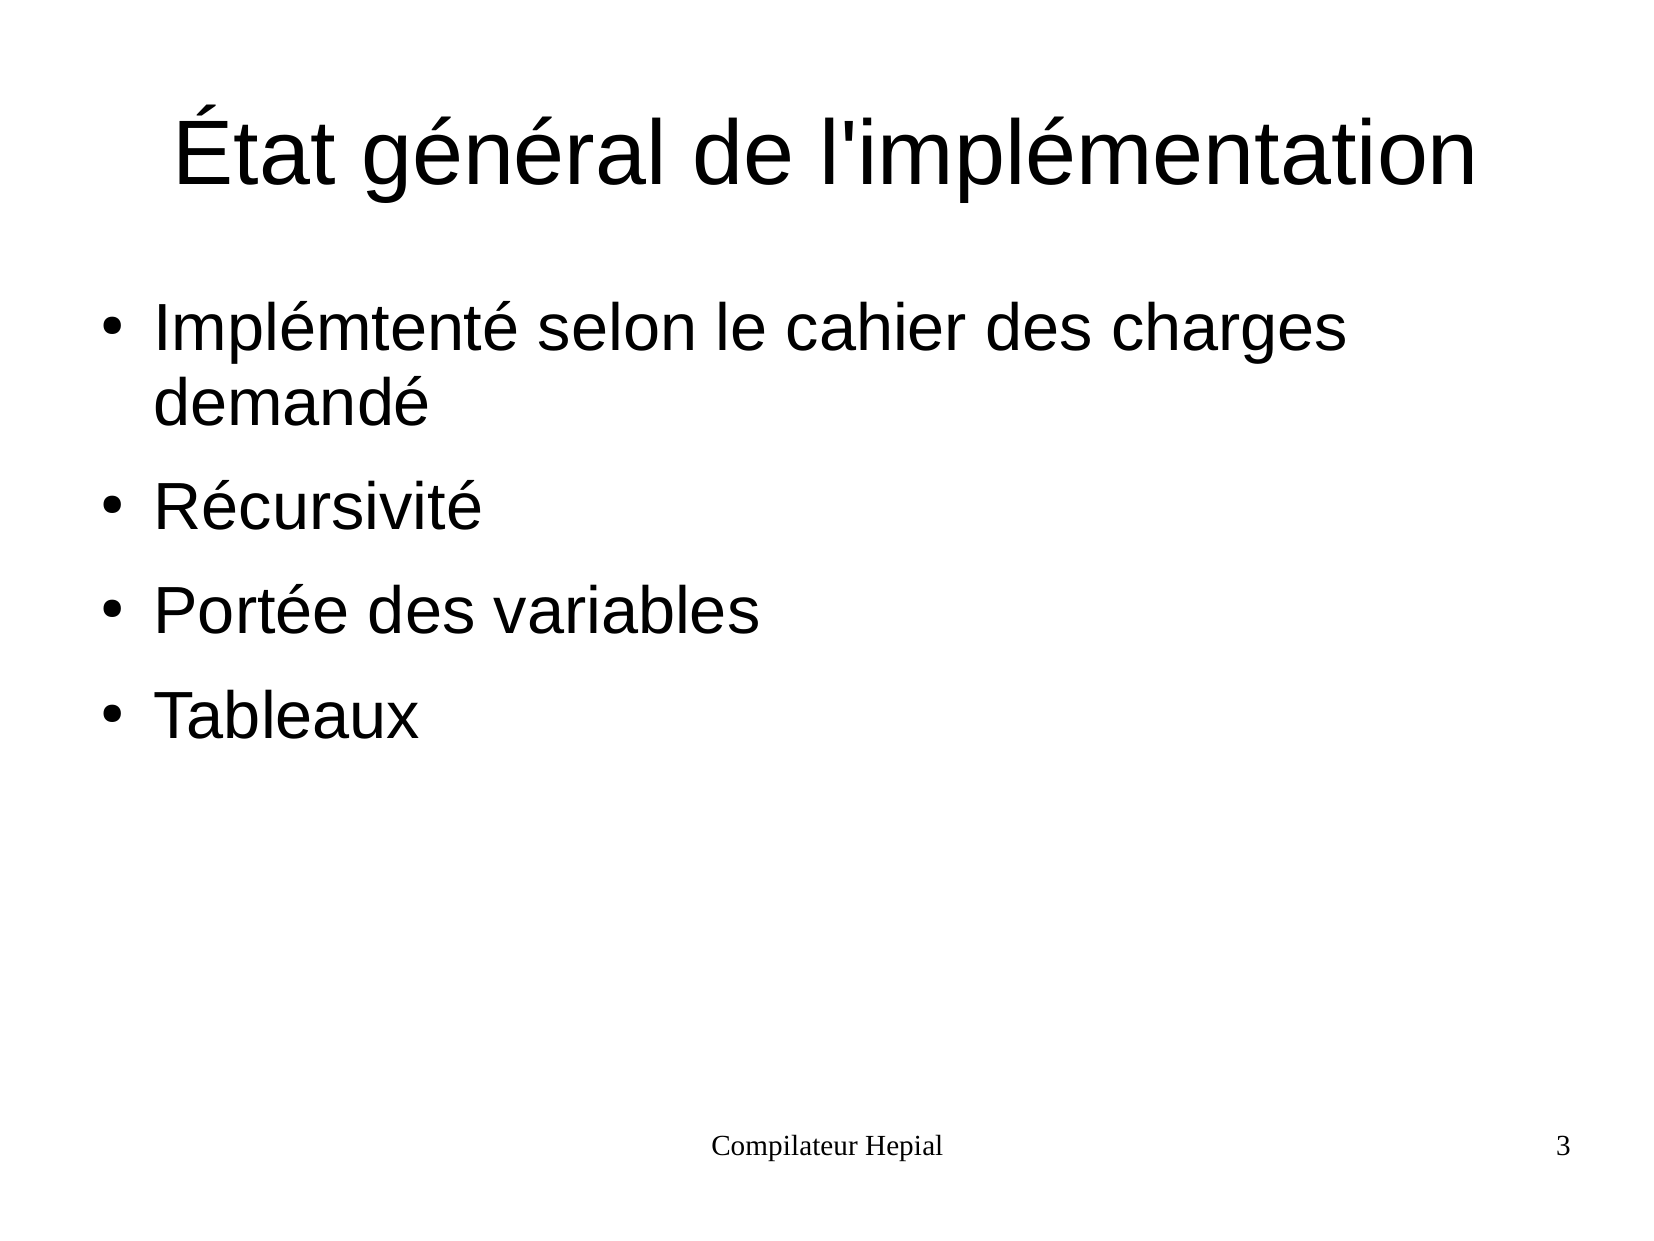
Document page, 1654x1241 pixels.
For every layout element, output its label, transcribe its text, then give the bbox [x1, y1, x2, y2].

list Implémtenté selon le cahier des charges demandé Récursivité Portée des variables Tableaux [82, 290, 1571, 1010]
title État général de l'implémentation [82, 49, 1571, 257]
